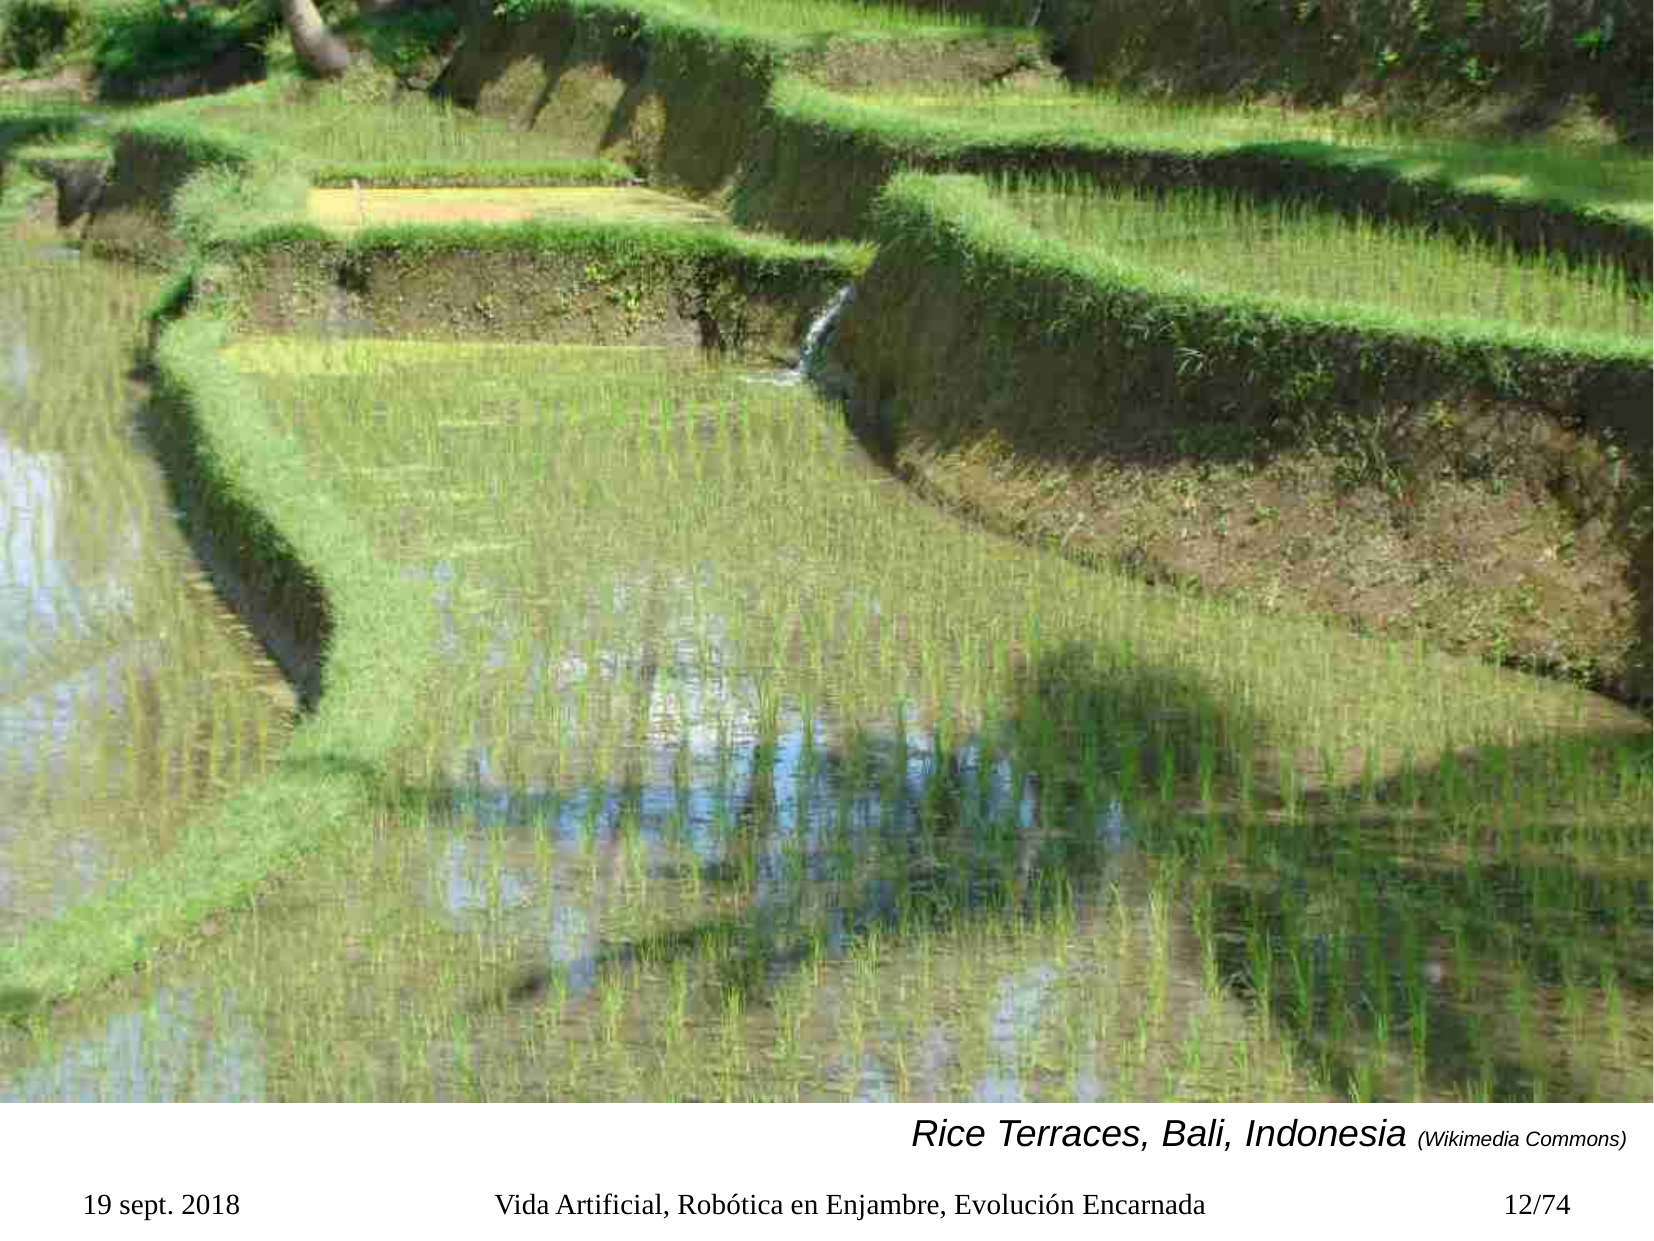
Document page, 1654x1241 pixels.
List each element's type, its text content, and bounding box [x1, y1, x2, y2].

picture [0, 0, 1654, 1103]
text_box Rice Terraces, Bali, Indonesia (Wikimedia Commons) [177, 1105, 1642, 1163]
